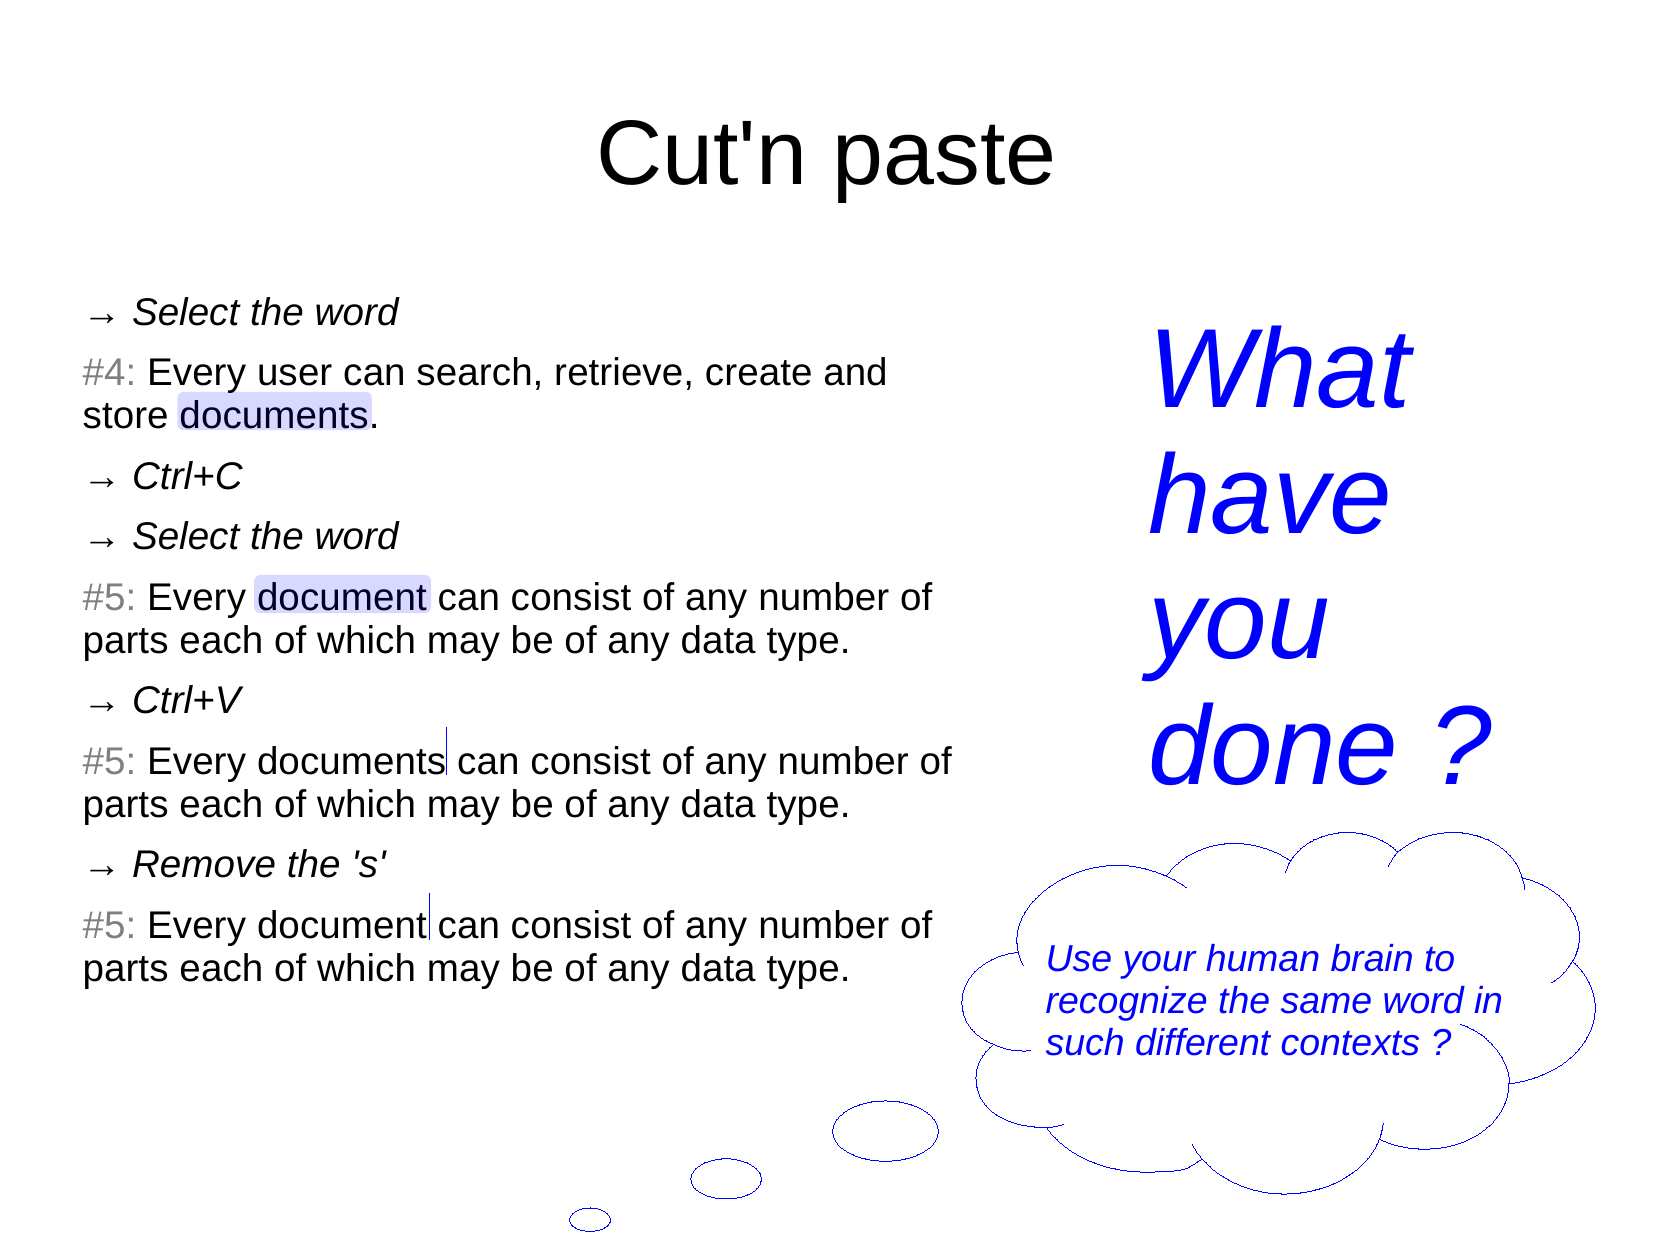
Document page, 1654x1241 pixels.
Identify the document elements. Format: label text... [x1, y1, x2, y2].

text_box Use your human brain to recognize the same word in such different contexts ? [1030, 930, 1603, 1072]
text_box [254, 574, 432, 614]
list → Select the word #4: Every user can search, retrieve, create and store documents. → Ctrl+C → Select the word #5: Every document can consist of any number of parts each of which may be of any data type. → Ctrl+V #5: Every documents can consist of any number of parts each of which may be of any data type. → Remove the 's' #5: Every document can consist of any number of parts each of which may be of any data type. [82, 290, 962, 1010]
title Cut'n paste [82, 49, 1571, 257]
text_box [177, 391, 372, 431]
text_box What have you done ? [1133, 298, 1579, 816]
